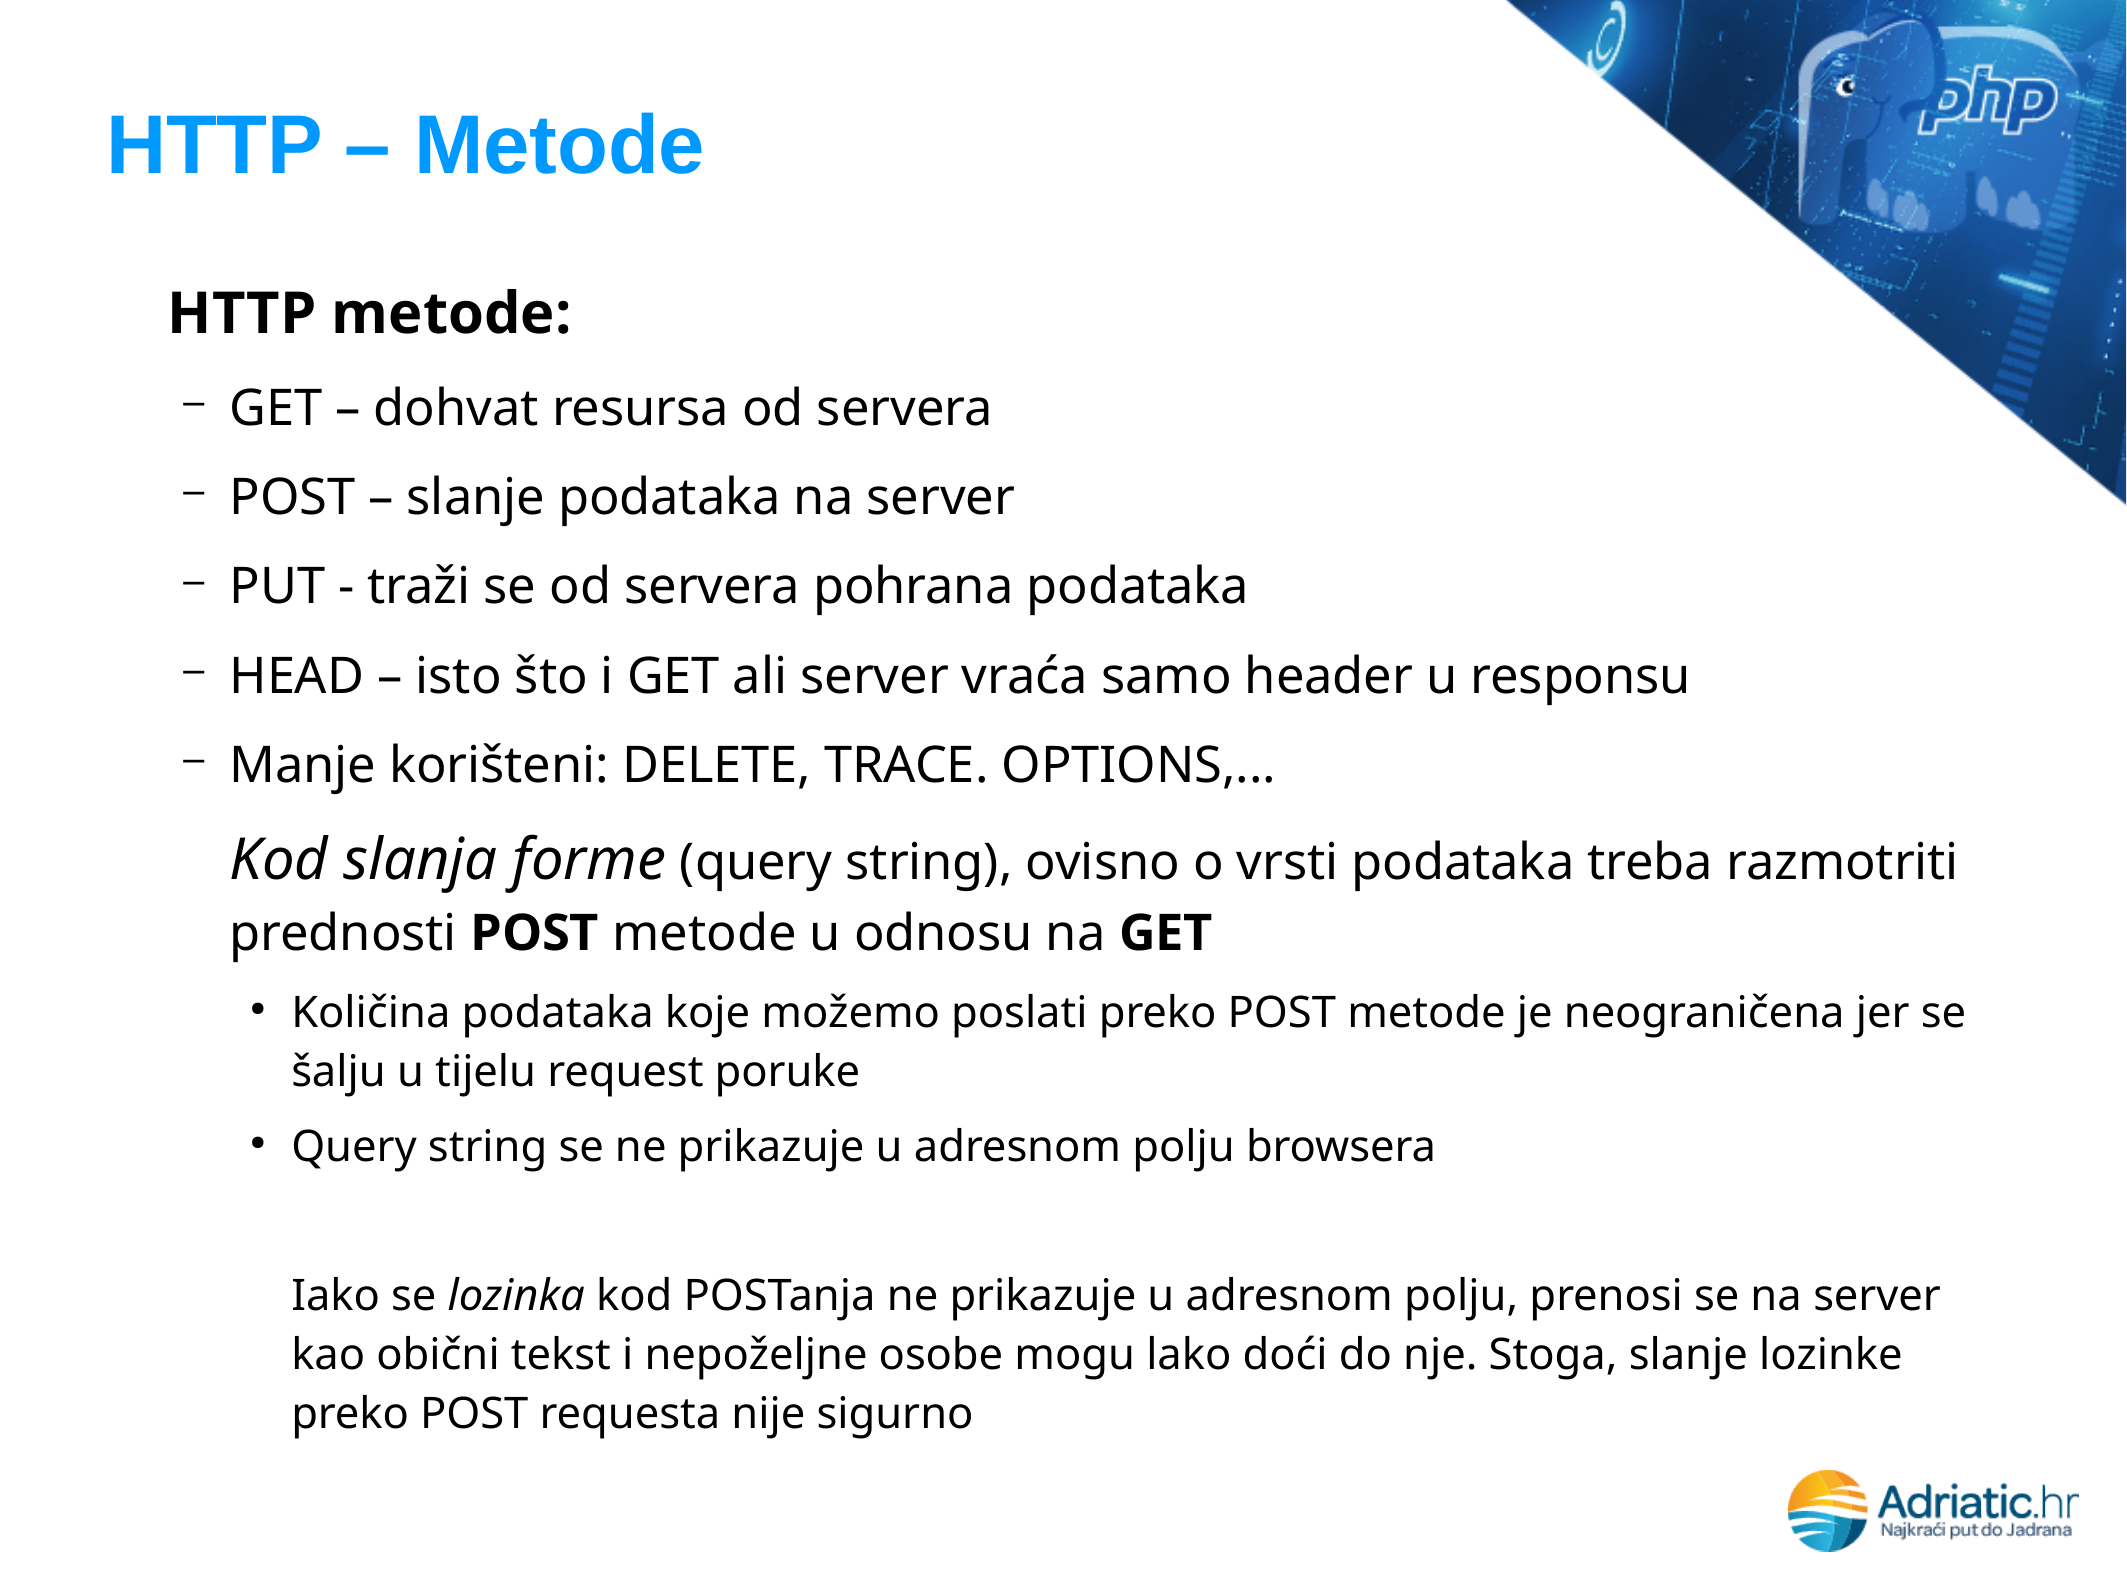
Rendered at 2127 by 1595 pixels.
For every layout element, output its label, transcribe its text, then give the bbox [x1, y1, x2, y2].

picture [1505, 0, 2127, 625]
picture [1788, 1470, 2079, 1552]
title HTTP – Metode [106, 70, 1630, 219]
list HTTP metode: GET – dohvat resursa od servera POST – slanje podataka na server PUT - traži se od servera pohrana podataka HEAD – isto što i GET ali server vraća samo header u responsu Manje korišteni: DELETE, TRACE. OPTIONS,... Kod slanja forme (query string), ovisno o vrsti podataka treba razmotriti prednosti POST metode u odnosu na GET Količina podataka koje možemo poslati preko POST metode je neograničena jer se šalju u tijelu request poruke Query string se ne prikazuje u adresnom polju browsera Iako se lozinka kod POSTanja ne prikazuje u adresnom polju, prenosi se na server kao obični tekst i nepoželjne osobe mogu lako doći do nje. Stoga, slanje lozinke preko POST requesta nije sigurno [106, 271, 2020, 1453]
